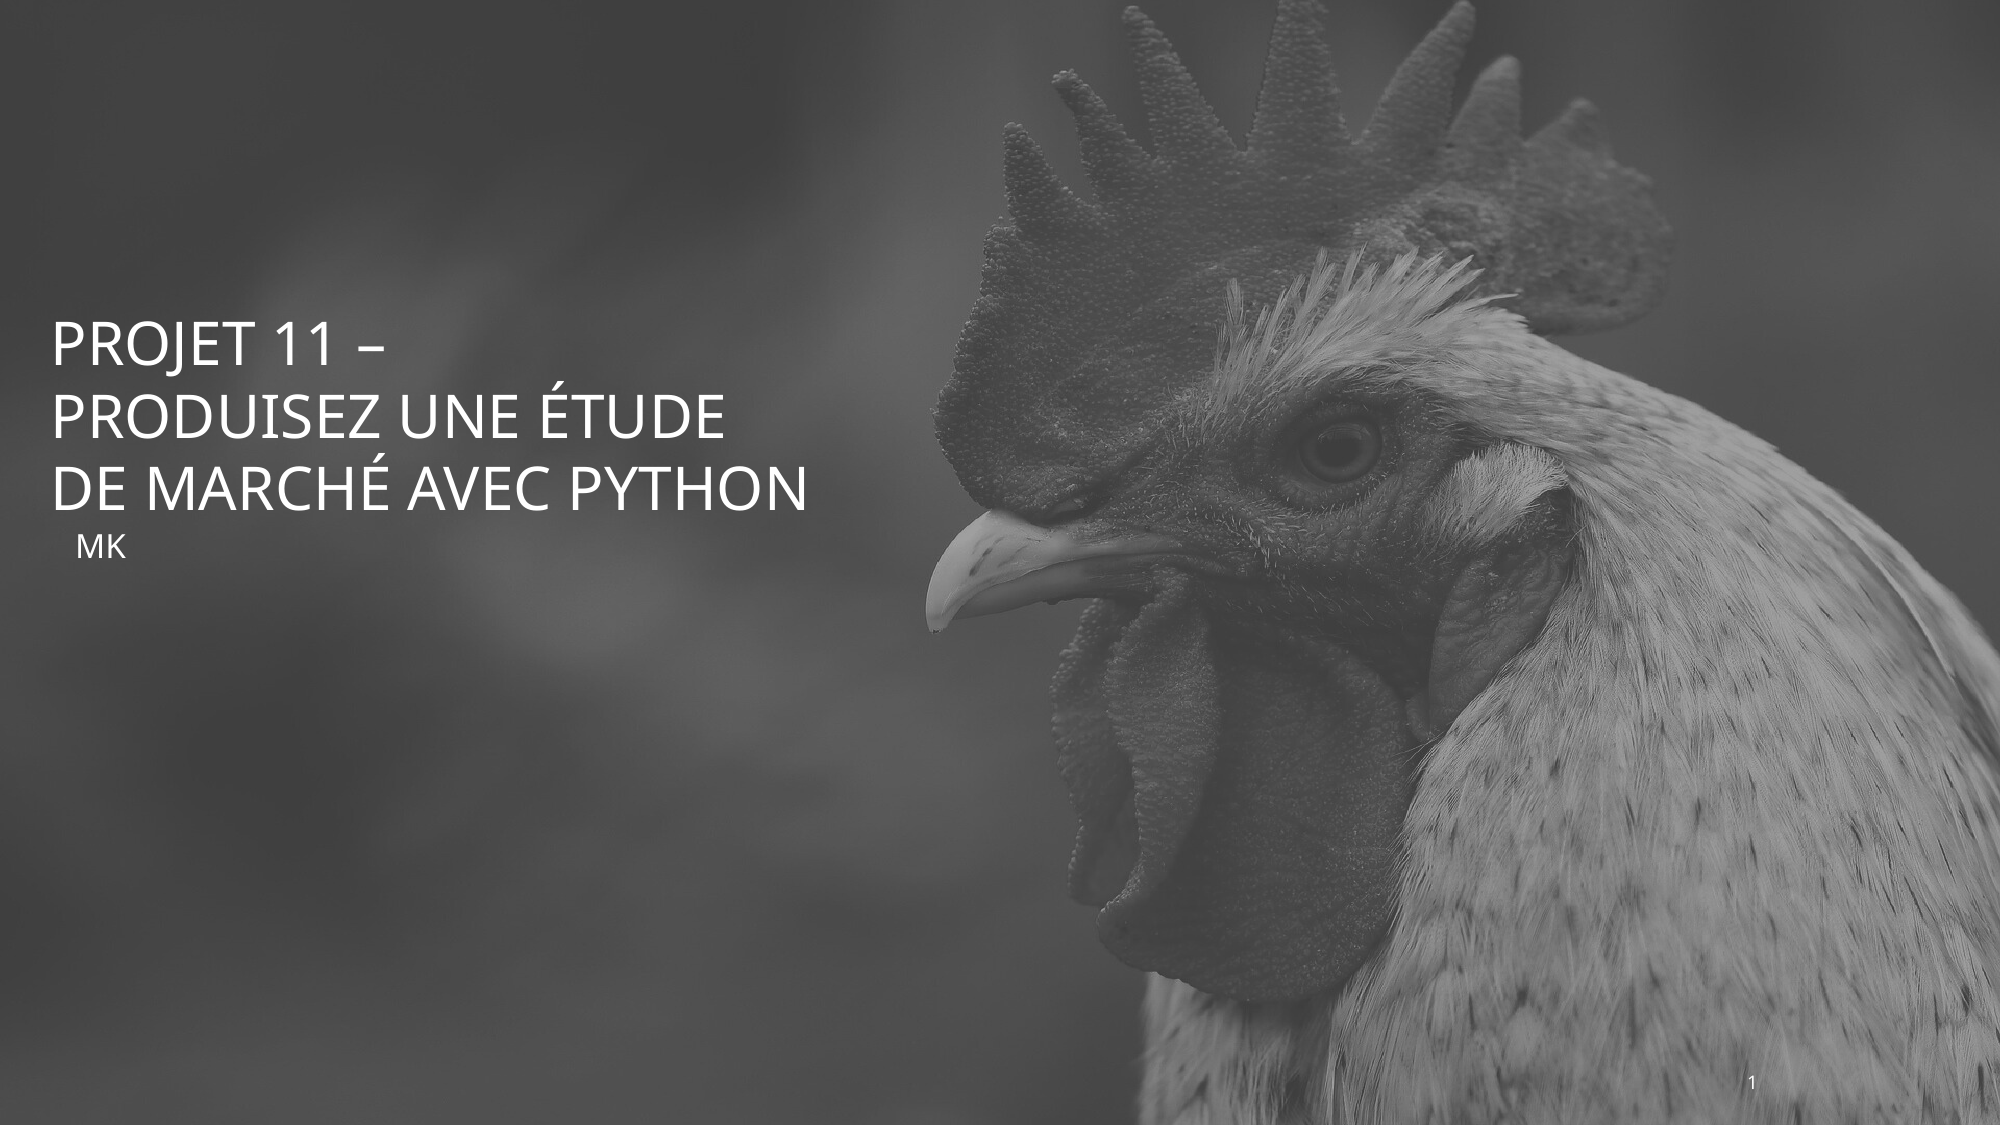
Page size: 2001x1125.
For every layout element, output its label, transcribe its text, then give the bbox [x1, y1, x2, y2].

title Projet 11 – Produisez une étude de marché avec Python [35, 288, 1714, 531]
picture [0, 0, 2000, 1125]
subtitle MK [60, 514, 1738, 611]
text_box [1732, 1053, 1905, 1114]
